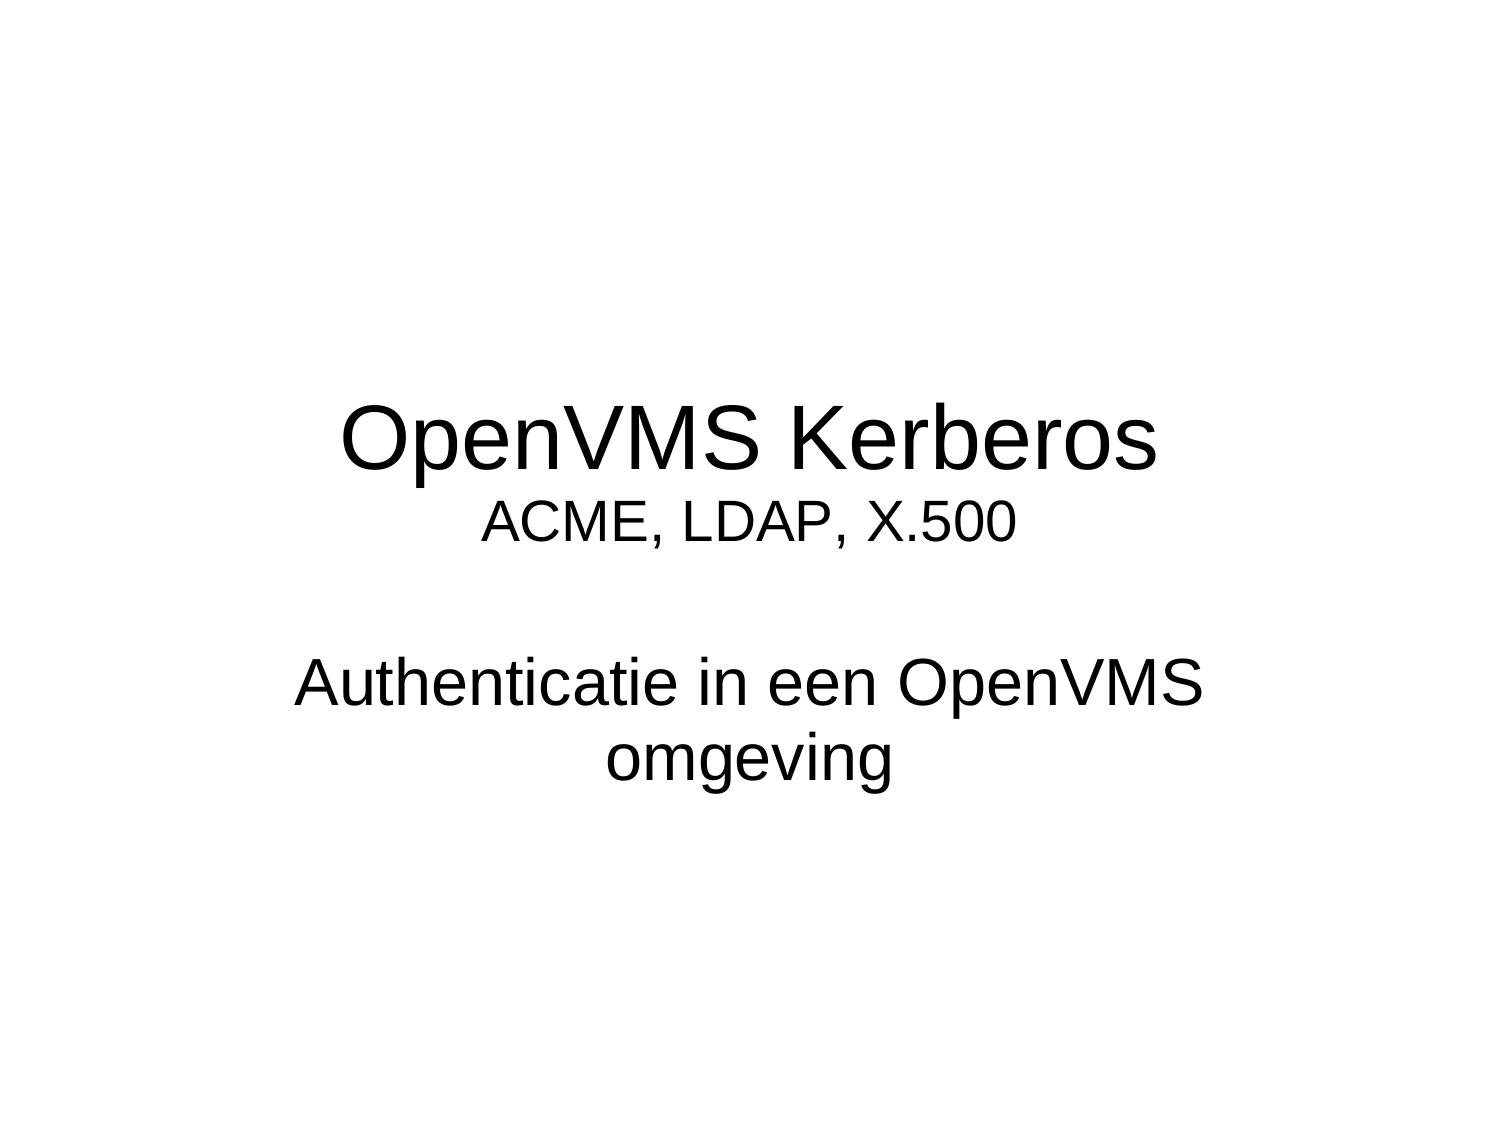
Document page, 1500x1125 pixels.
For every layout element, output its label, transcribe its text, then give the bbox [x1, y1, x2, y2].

subtitle Authenticatie in een OpenVMS omgeving [225, 637, 1276, 926]
title OpenVMS Kerberos ACME, LDAP, X.500 [112, 349, 1388, 591]
